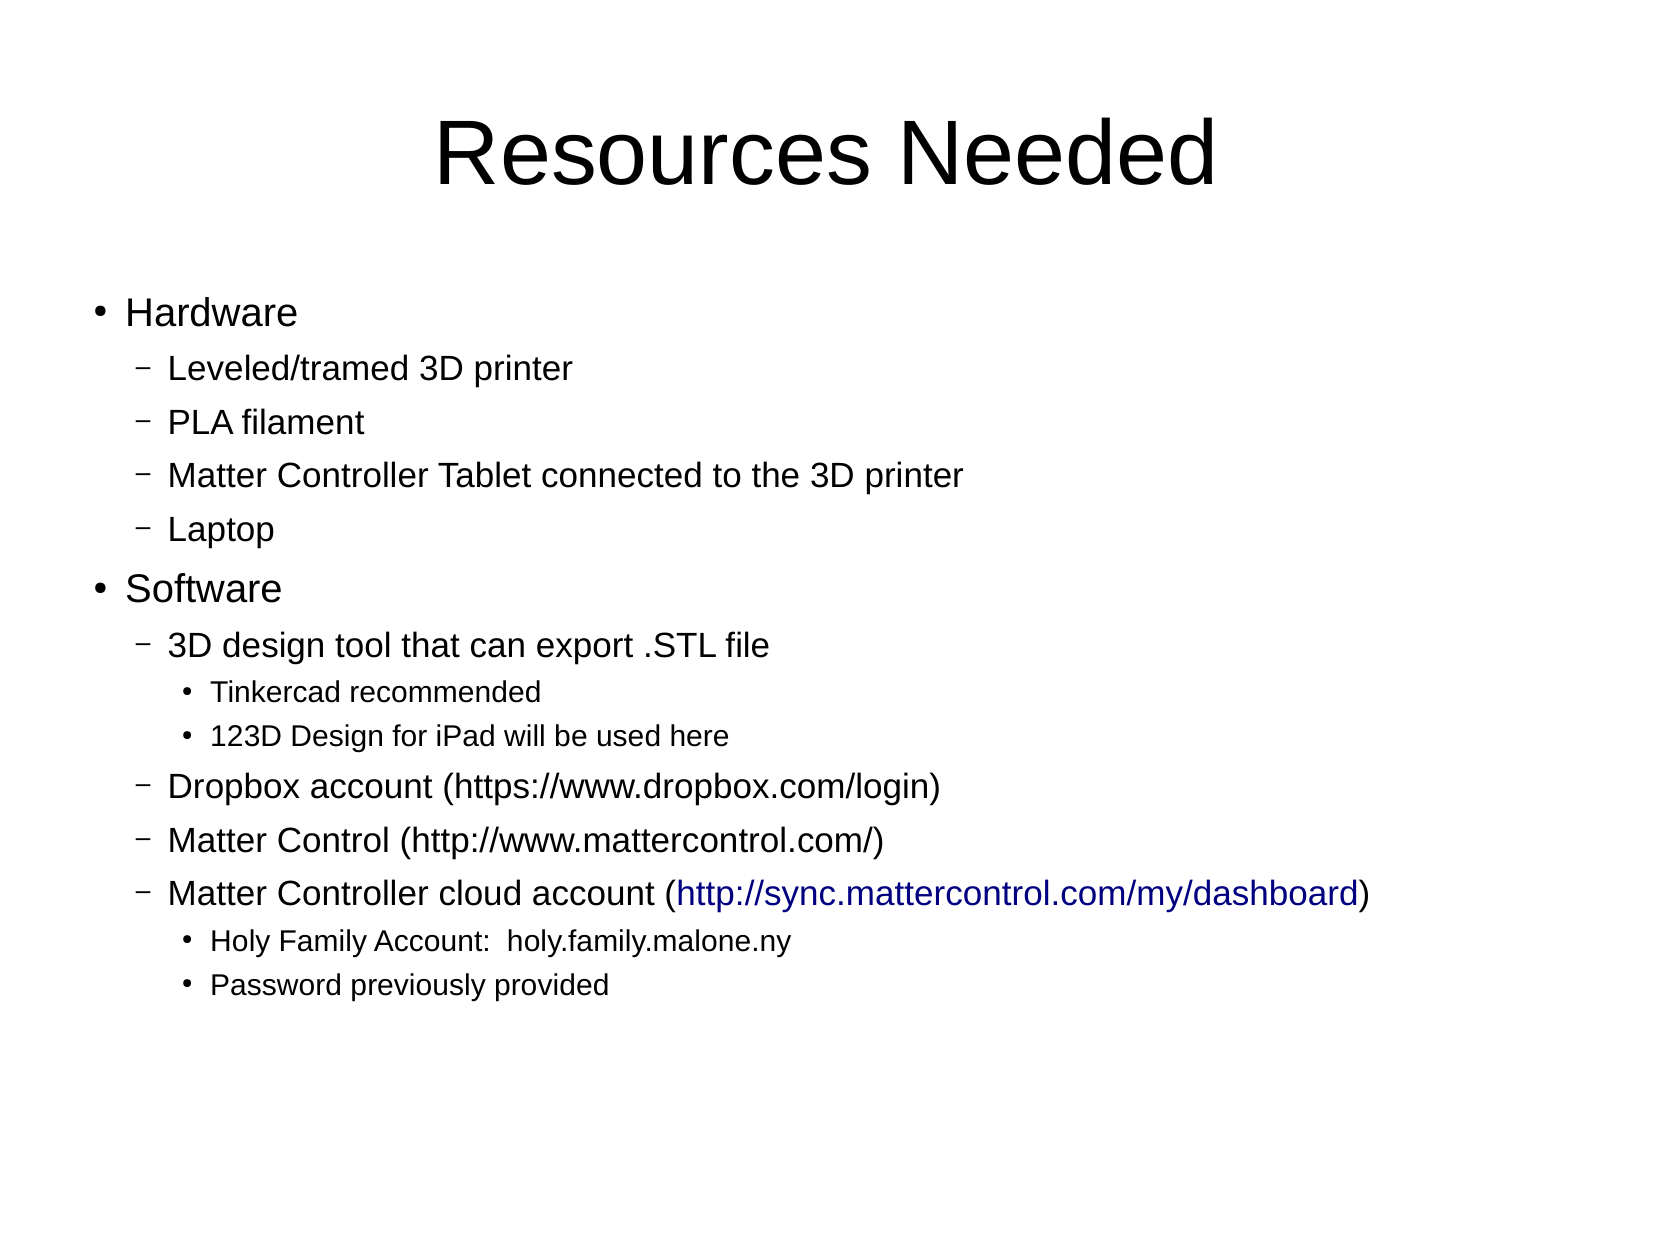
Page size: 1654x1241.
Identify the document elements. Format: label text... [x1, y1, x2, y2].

title Resources Needed [82, 49, 1571, 257]
list Hardware Leveled/tramed 3D printer PLA filament Matter Controller Tablet connected to the 3D printer Laptop Software 3D design tool that can export .STL file Tinkercad recommended 123D Design for iPad will be used here Dropbox account (https://www.dropbox.com/login) Matter Control (http://www.mattercontrol.com/) Matter Controller cloud account (http://sync.mattercontrol.com/my/dashboard) Holy Family Account: holy.family.malone.ny Password previously provided [82, 290, 1571, 1010]
